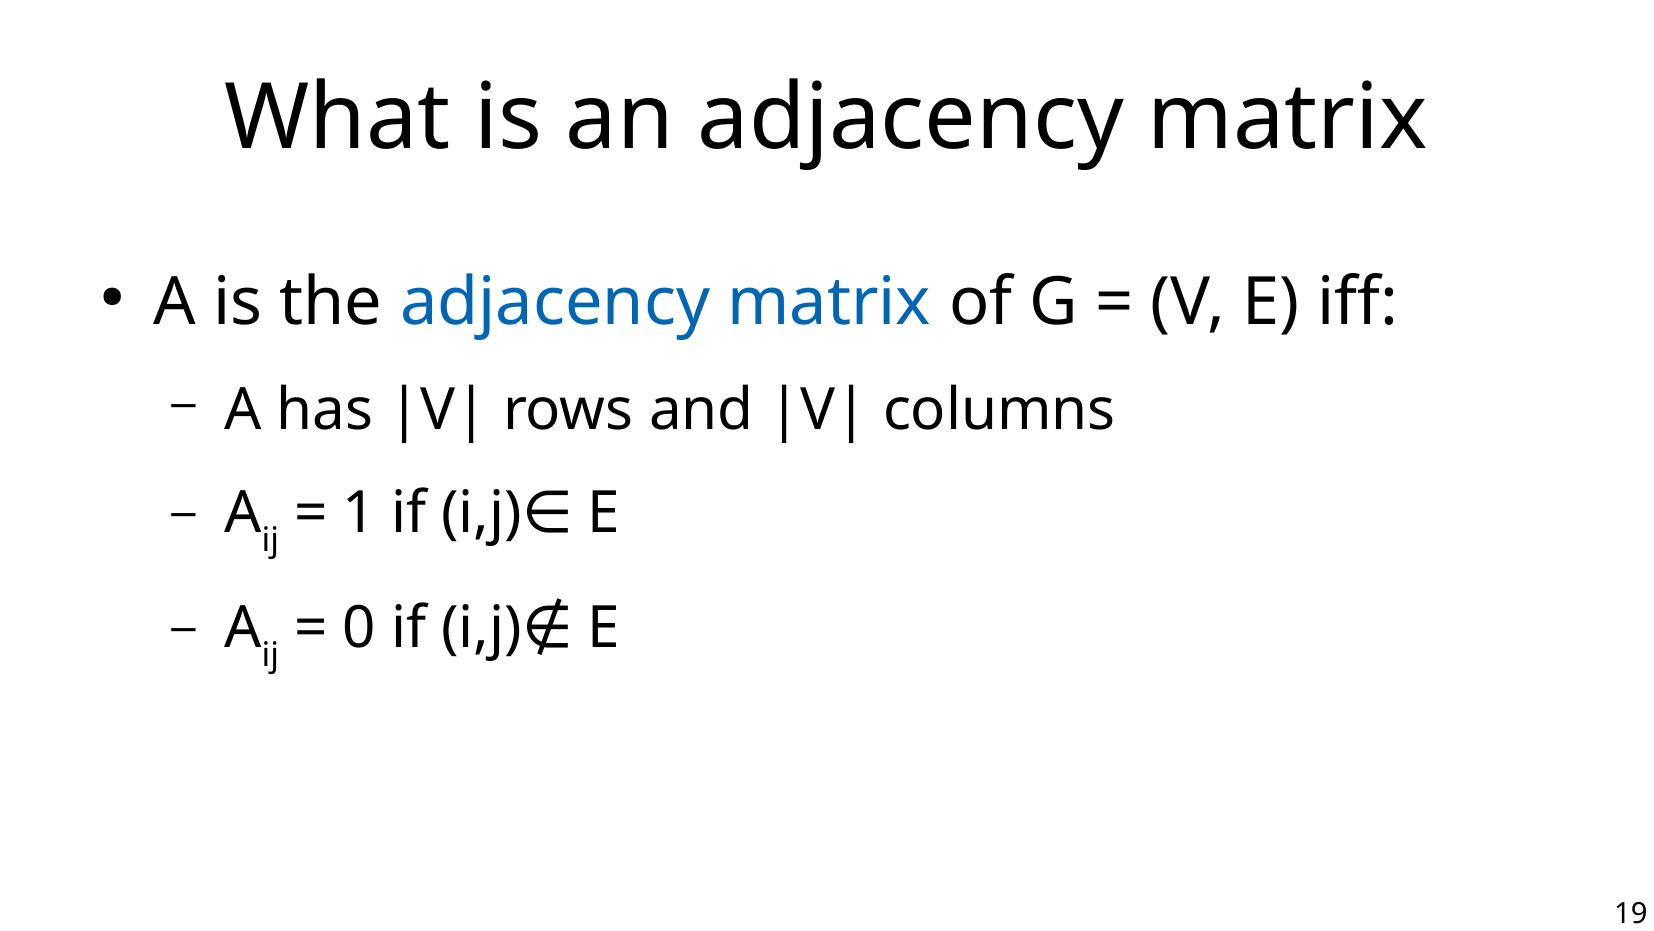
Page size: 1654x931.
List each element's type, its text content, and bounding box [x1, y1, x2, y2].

list A is the adjacency matrix of G = (V, E) iff: A has |V| rows and |V| columns Aij = 1 if (i,j)∈ E Aij = 0 if (i,j)∉ E [82, 253, 1571, 793]
title What is an adjacency matrix [82, 1, 1571, 226]
